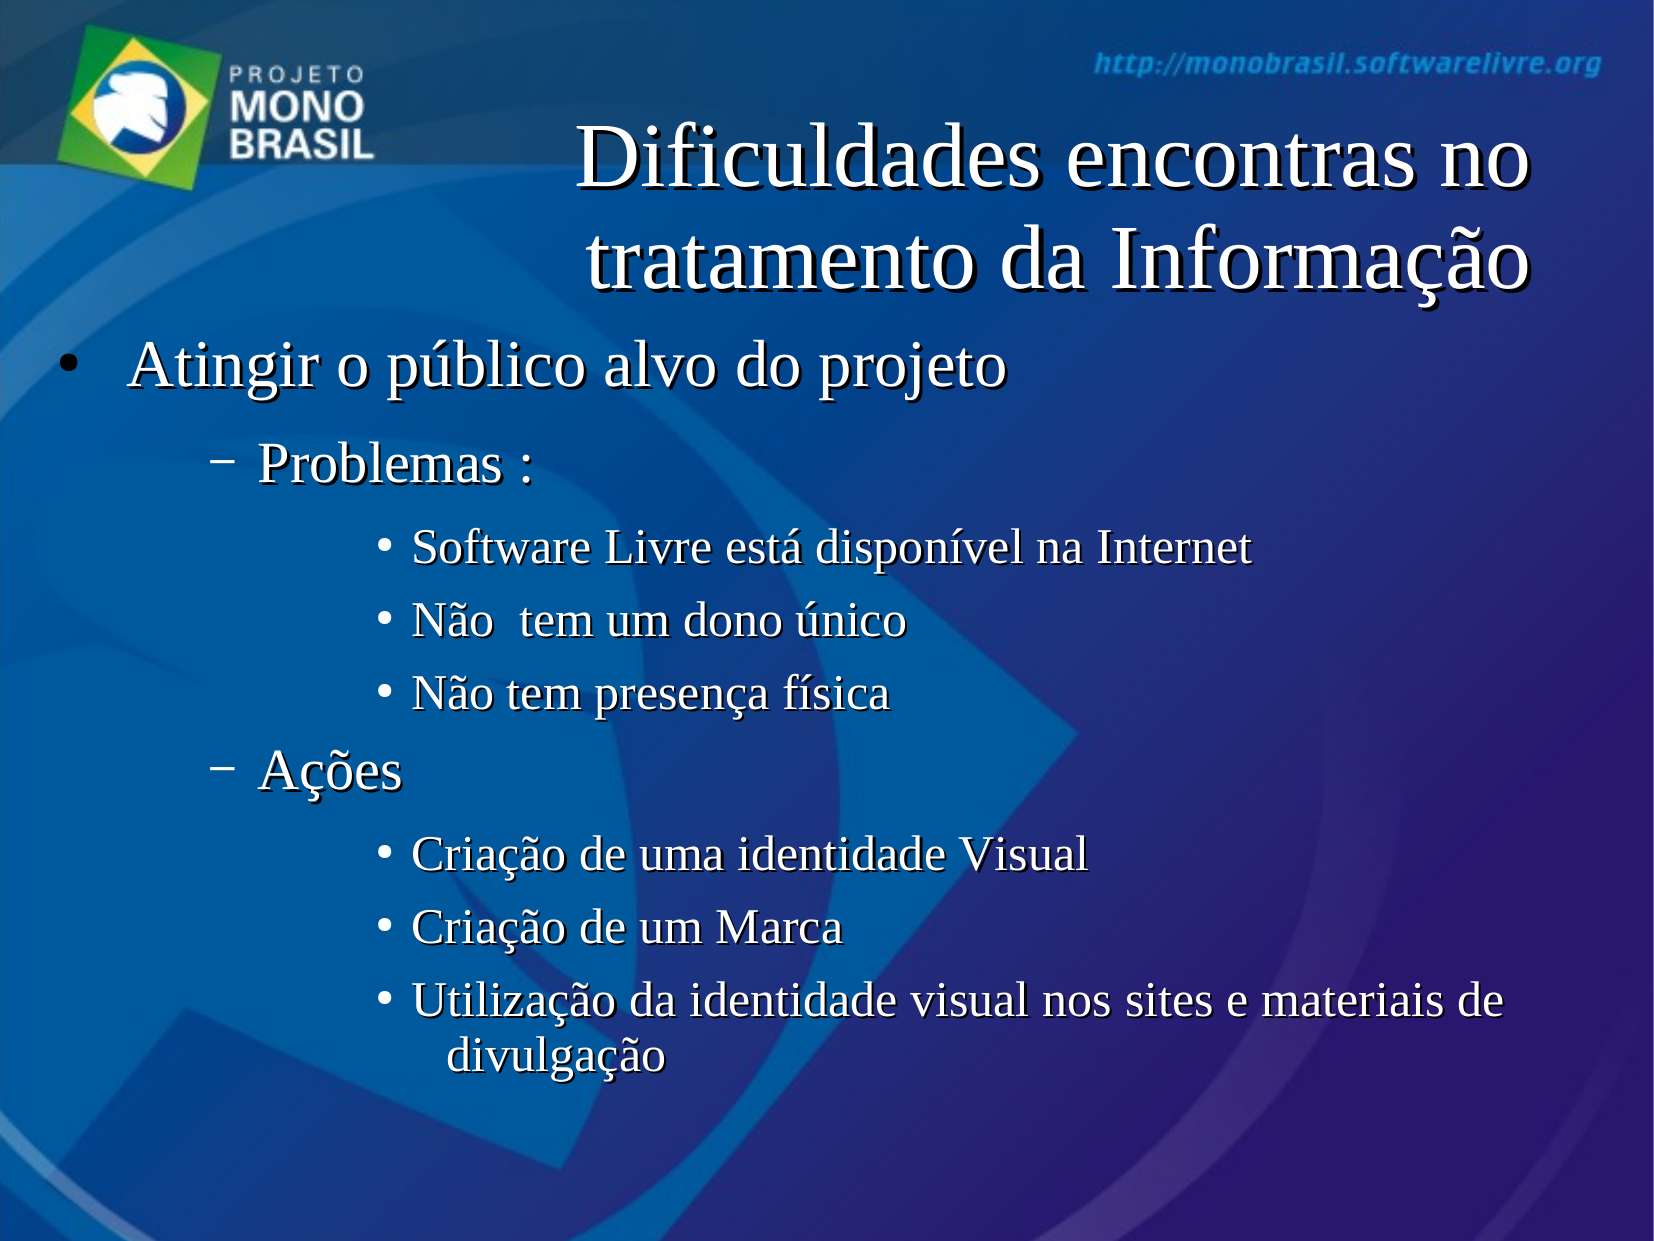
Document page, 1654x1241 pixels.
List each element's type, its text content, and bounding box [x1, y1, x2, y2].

picture [0, 0, 1654, 1241]
list Atingir o público alvo do projeto Problemas : Software Livre está disponível na Internet Não tem um dono único Não tem presença física Ações Criação de uma identidade Visual Criação de um Marca Utilização da identidade visual nos sites e materiais de divulgação [21, 327, 1624, 1109]
title Dificuldades encontras no tratamento da Informação [121, 95, 1534, 318]
